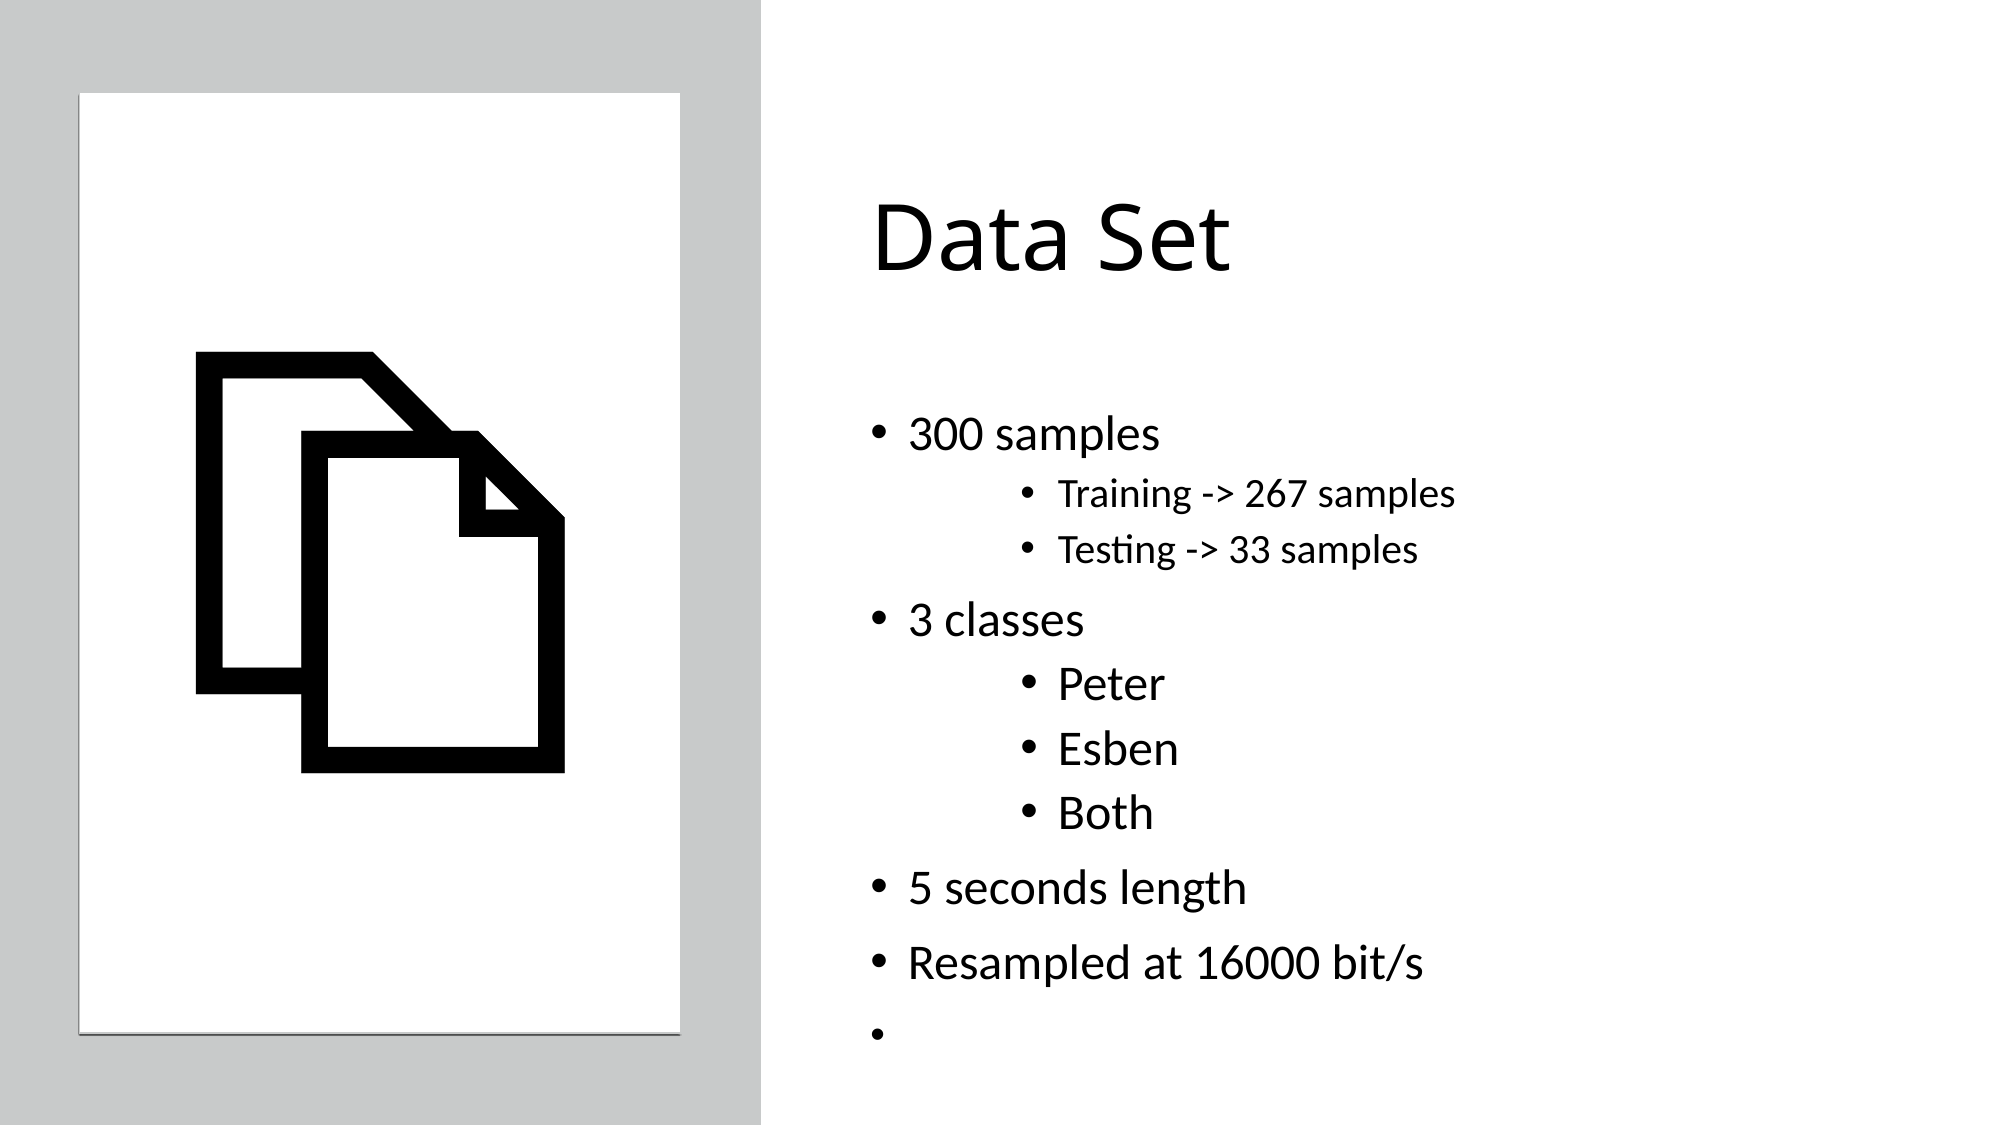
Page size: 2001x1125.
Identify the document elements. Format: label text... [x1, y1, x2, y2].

text_box [0, 0, 761, 1125]
picture [124, 307, 636, 818]
list 300 samples Training -> 267 samples Testing -> 33 samples 3 classes Peter Esben Both 5 seconds length Resampled at 16000 bit/s [855, 399, 1910, 1021]
title Data Set [855, 103, 1910, 379]
